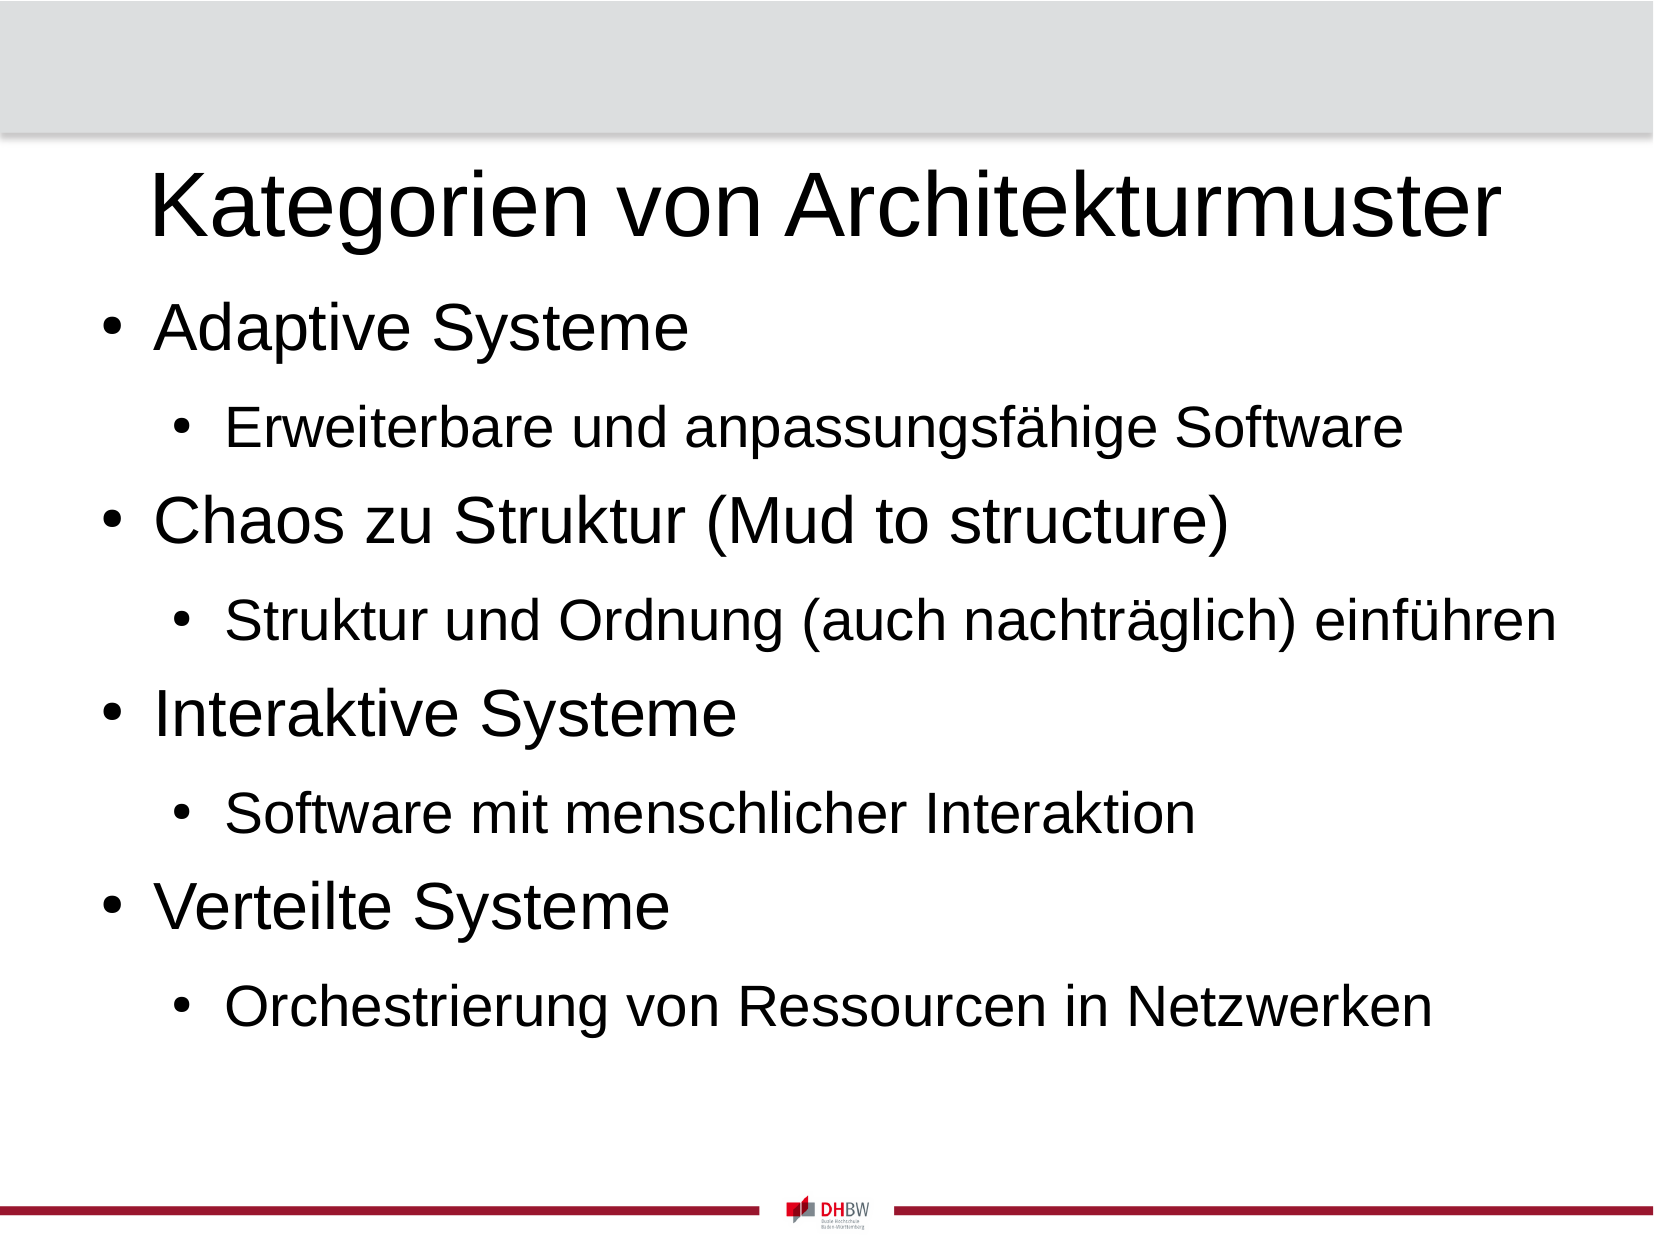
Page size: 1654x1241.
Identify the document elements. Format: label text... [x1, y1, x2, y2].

title Kategorien von Architekturmuster [82, 147, 1571, 257]
picture [0, 1, 1654, 1237]
list Adaptive Systeme Erweiterbare und anpassungsfähige Software Chaos zu Struktur (Mud to structure) Struktur und Ordnung (auch nachträglich) einführen Interaktive Systeme Software mit menschlicher Interaktion Verteilte Systeme Orchestrierung von Ressourcen in Netzwerken [82, 290, 1571, 1038]
